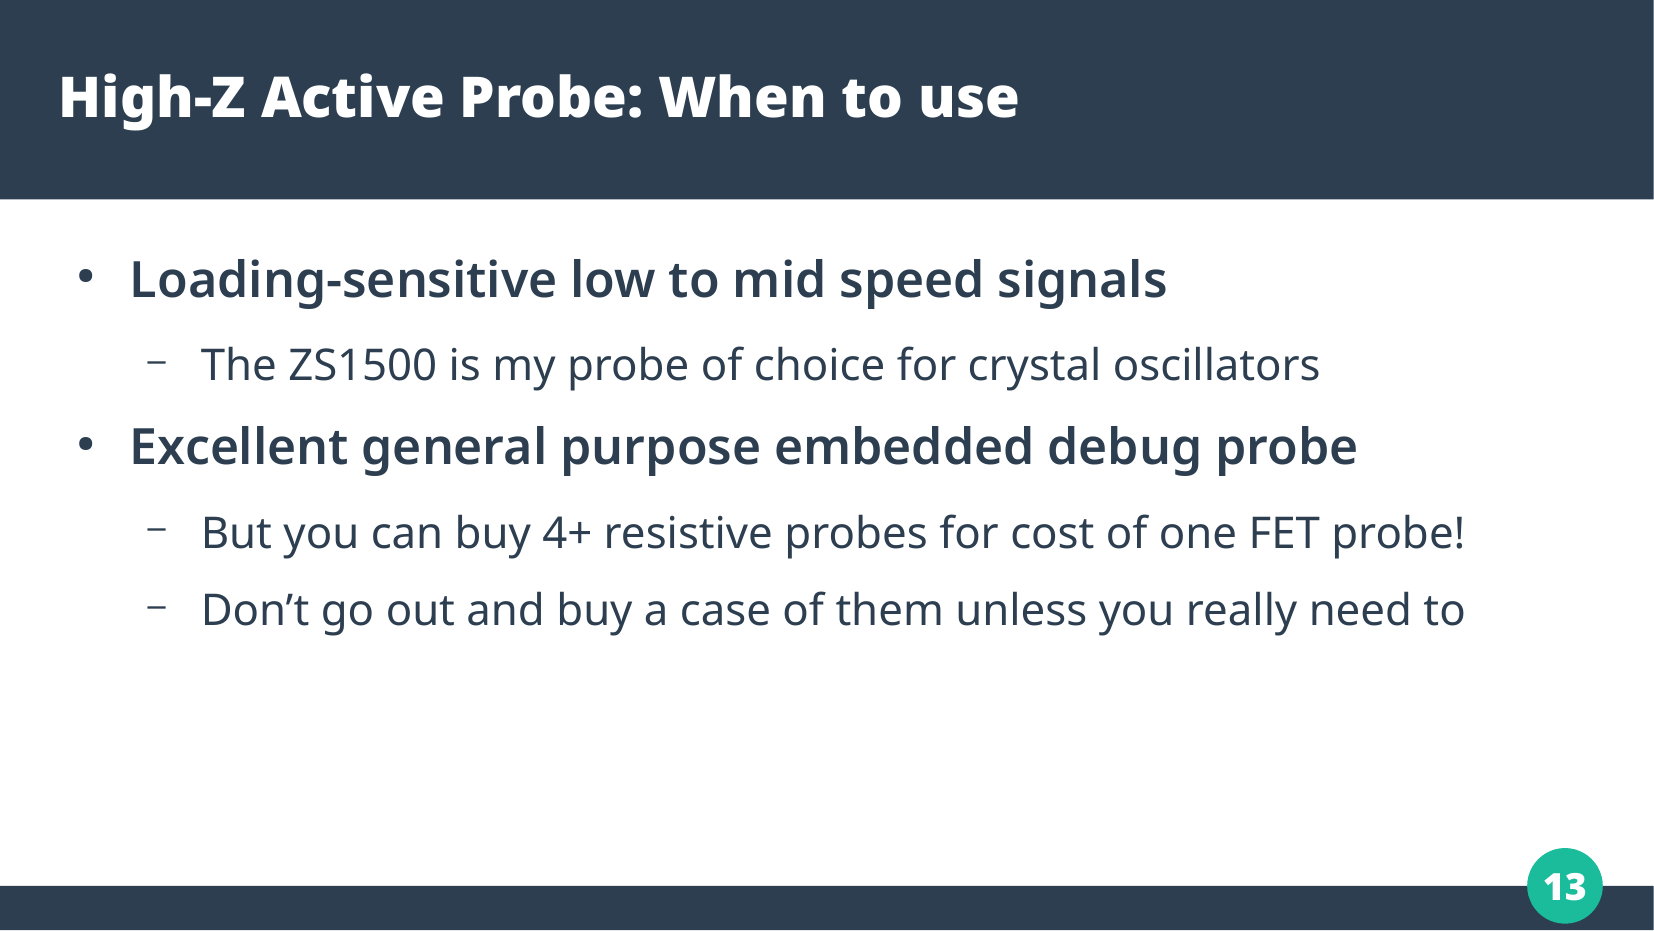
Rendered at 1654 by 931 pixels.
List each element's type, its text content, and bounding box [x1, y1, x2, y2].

title High-Z Active Probe: When to use [59, 37, 1595, 155]
list Loading-sensitive low to mid speed signals The ZS1500 is my probe of choice for crystal oscillators Excellent general purpose embedded debug probe But you can buy 4+ resistive probes for cost of one FET probe! Don’t go out and buy a case of them unless you really need to [59, 243, 1595, 864]
